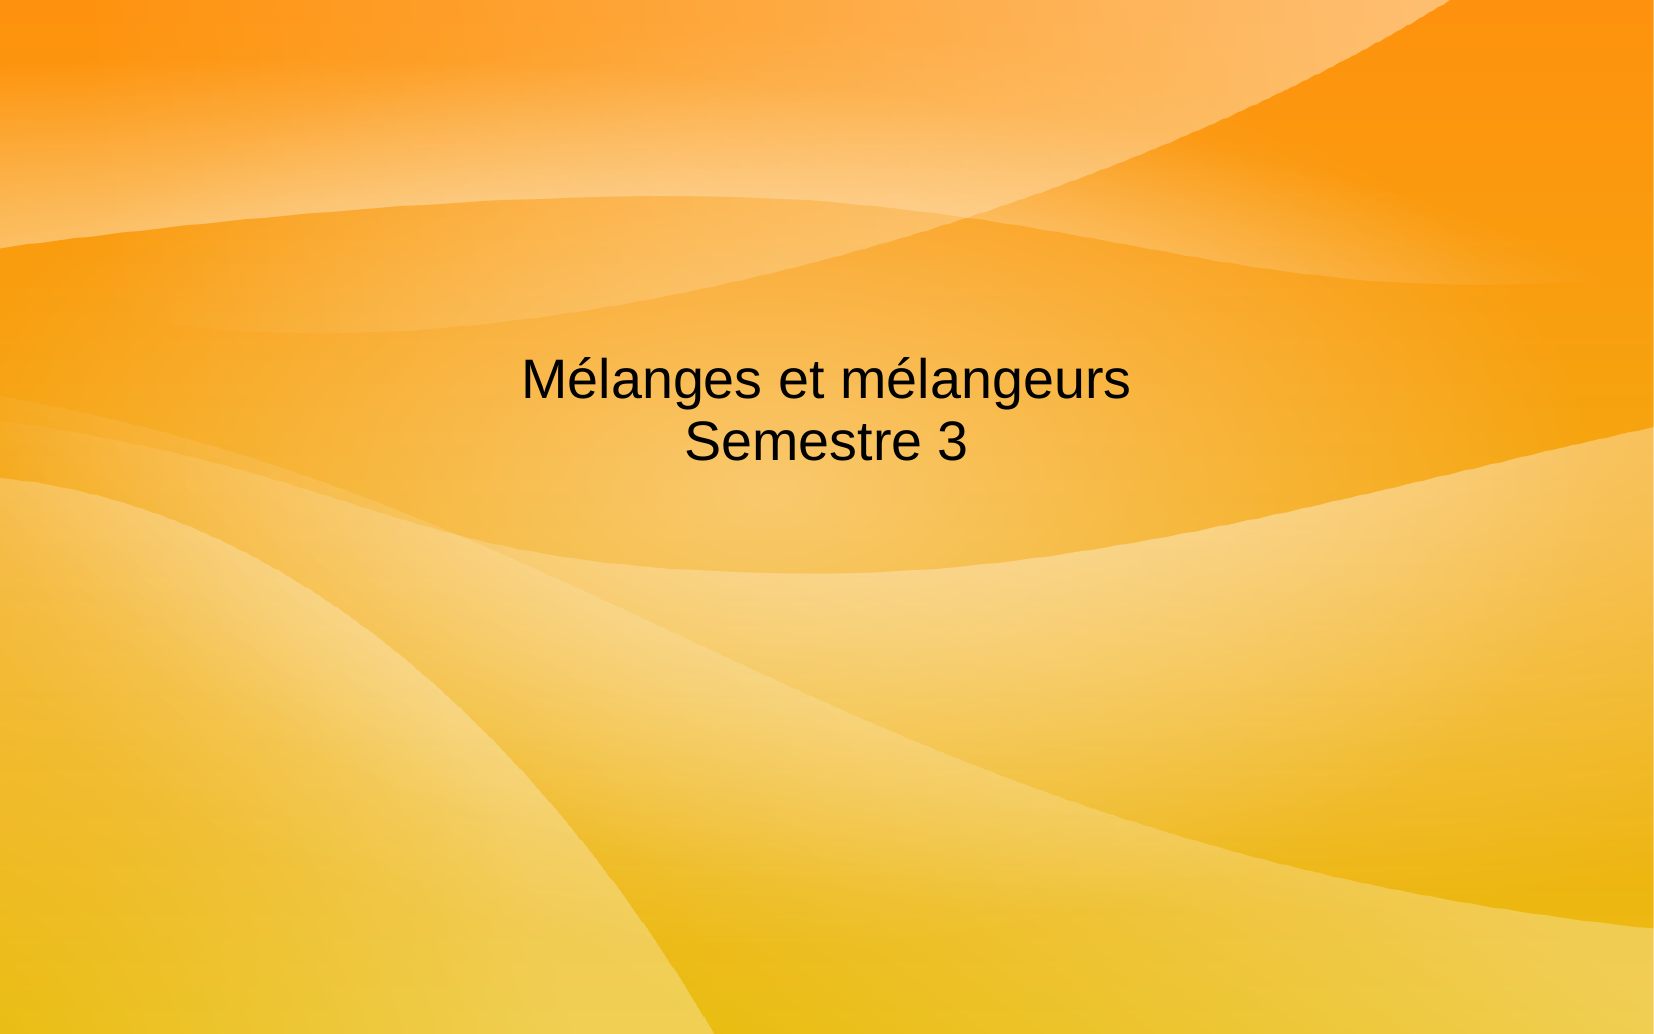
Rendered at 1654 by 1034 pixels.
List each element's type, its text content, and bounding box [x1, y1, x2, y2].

subtitle Mélanges et mélangeurs Semestre 3 [82, 41, 1571, 842]
picture [0, 0, 1654, 1034]
